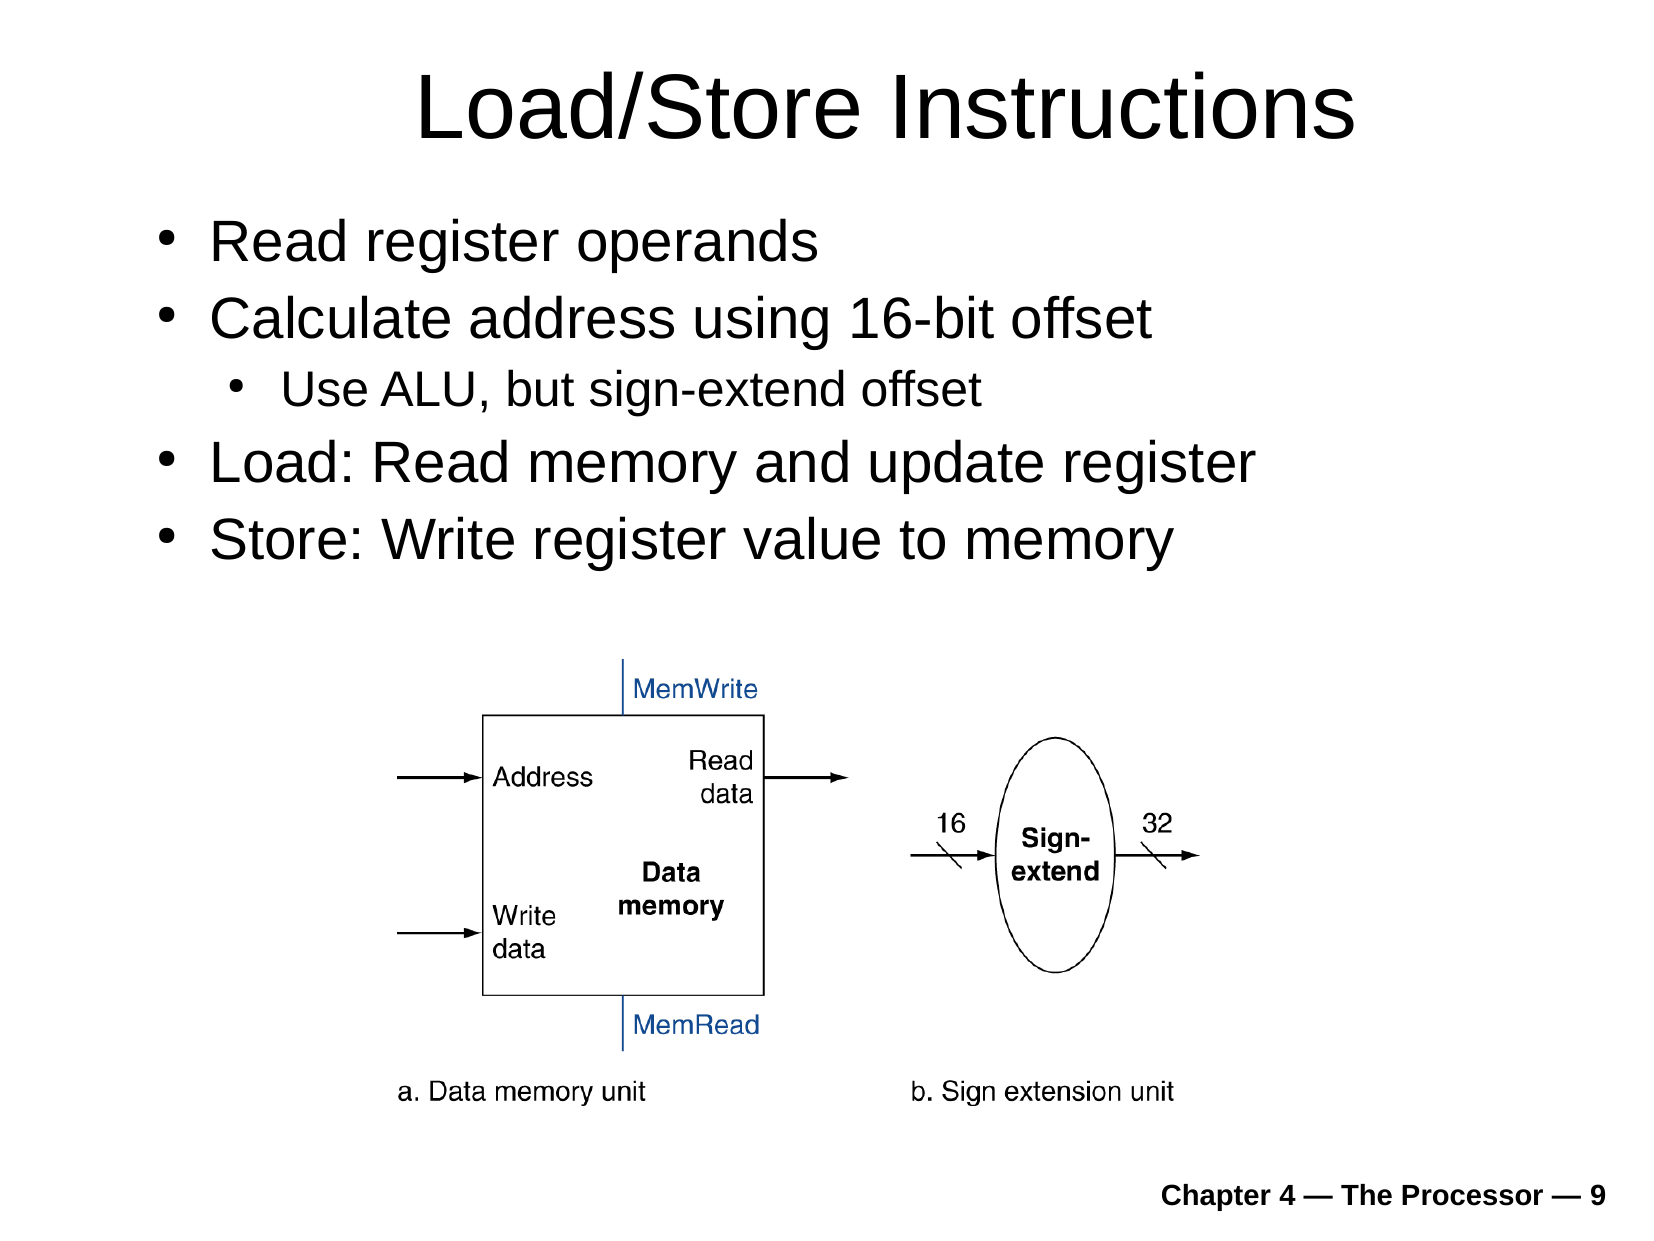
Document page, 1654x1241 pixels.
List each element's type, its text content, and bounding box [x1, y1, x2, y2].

picture [397, 676, 1200, 1106]
text_box Chapter 4 — The Processor — <number> [305, 1153, 1622, 1219]
list Read register operands Calculate address using 16-bit offset Use ALU, but sign-extend offset Load: Read memory and update register Store: Write register value to memory [123, 203, 1608, 676]
title Load/Store Instructions [123, 26, 1618, 165]
